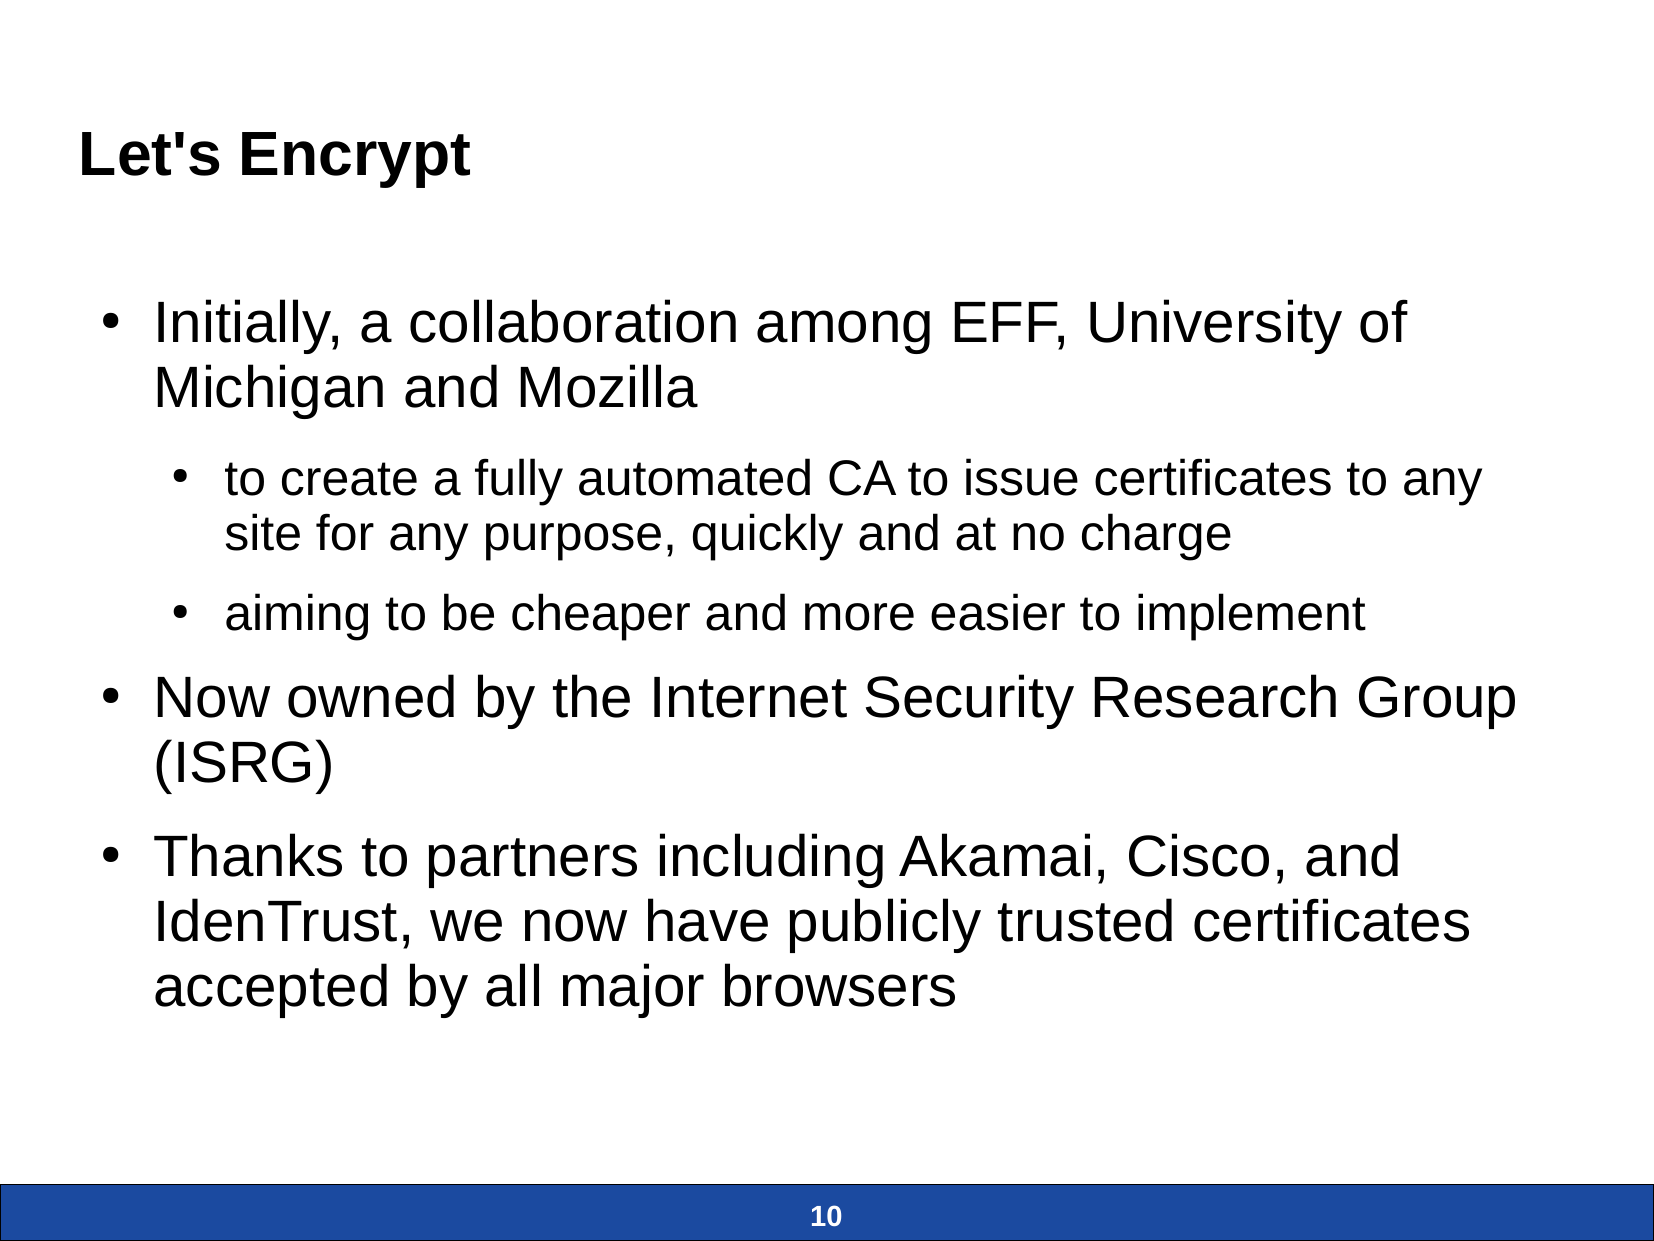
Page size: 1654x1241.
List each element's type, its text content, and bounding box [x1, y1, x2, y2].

title Let's Encrypt [78, 50, 1567, 258]
list Initially, a collaboration among EFF, University of Michigan and Mozilla to create a fully automated CA to issue certificates to any site for any purpose, quickly and at no charge aiming to be cheaper and more easier to implement Now owned by the Internet Security Research Group (ISRG) Thanks to partners including Akamai, Cisco, and IdenTrust, we now have publicly trusted certificates accepted by all major browsers [82, 290, 1571, 1114]
